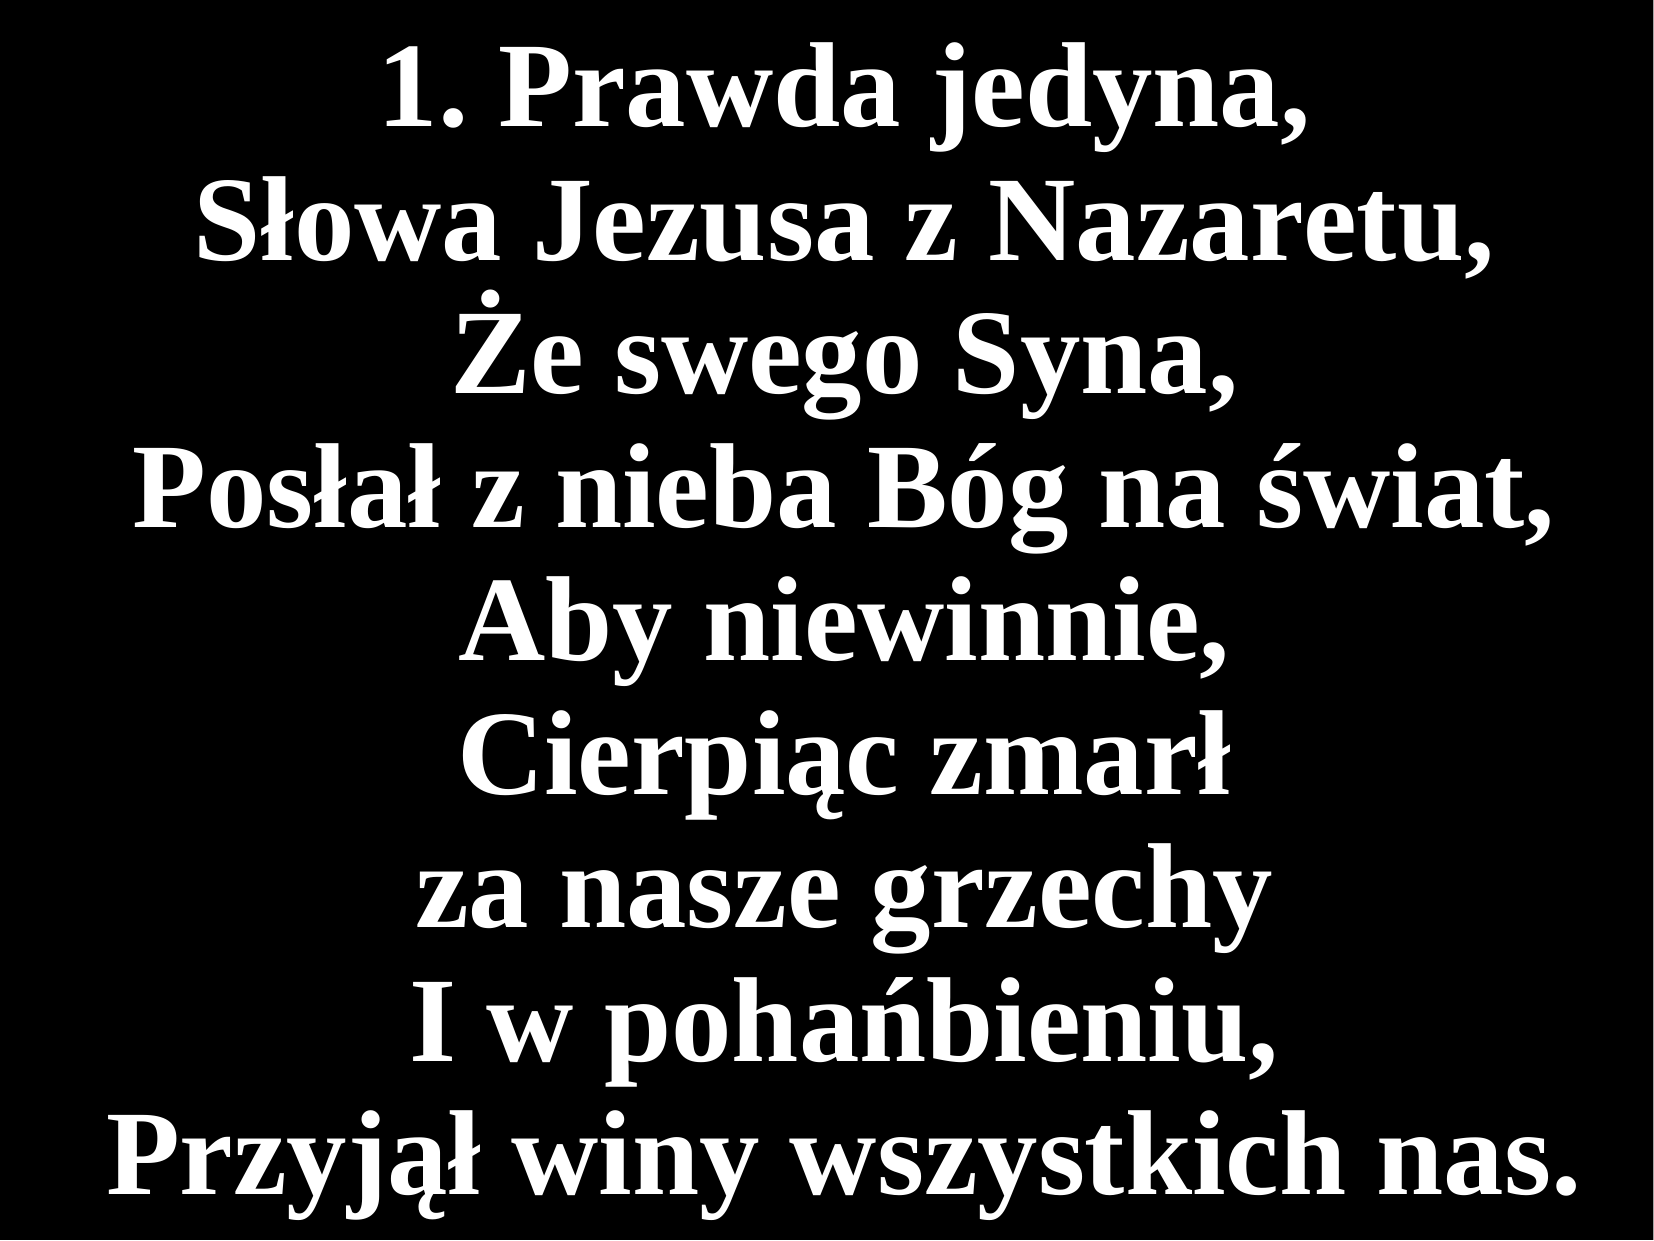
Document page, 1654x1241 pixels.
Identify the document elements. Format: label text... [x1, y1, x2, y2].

subtitle 1. Prawda jedyna, Słowa Jezusa z Nazaretu, Że swego Syna, Posłał z nieba Bóg na świat, Aby niewinnie, Cierpiąc zmarł za nasze grzechy I w pohańbieniu, Przyjął winy wszystkich nas. [0, 0, 1654, 1241]
